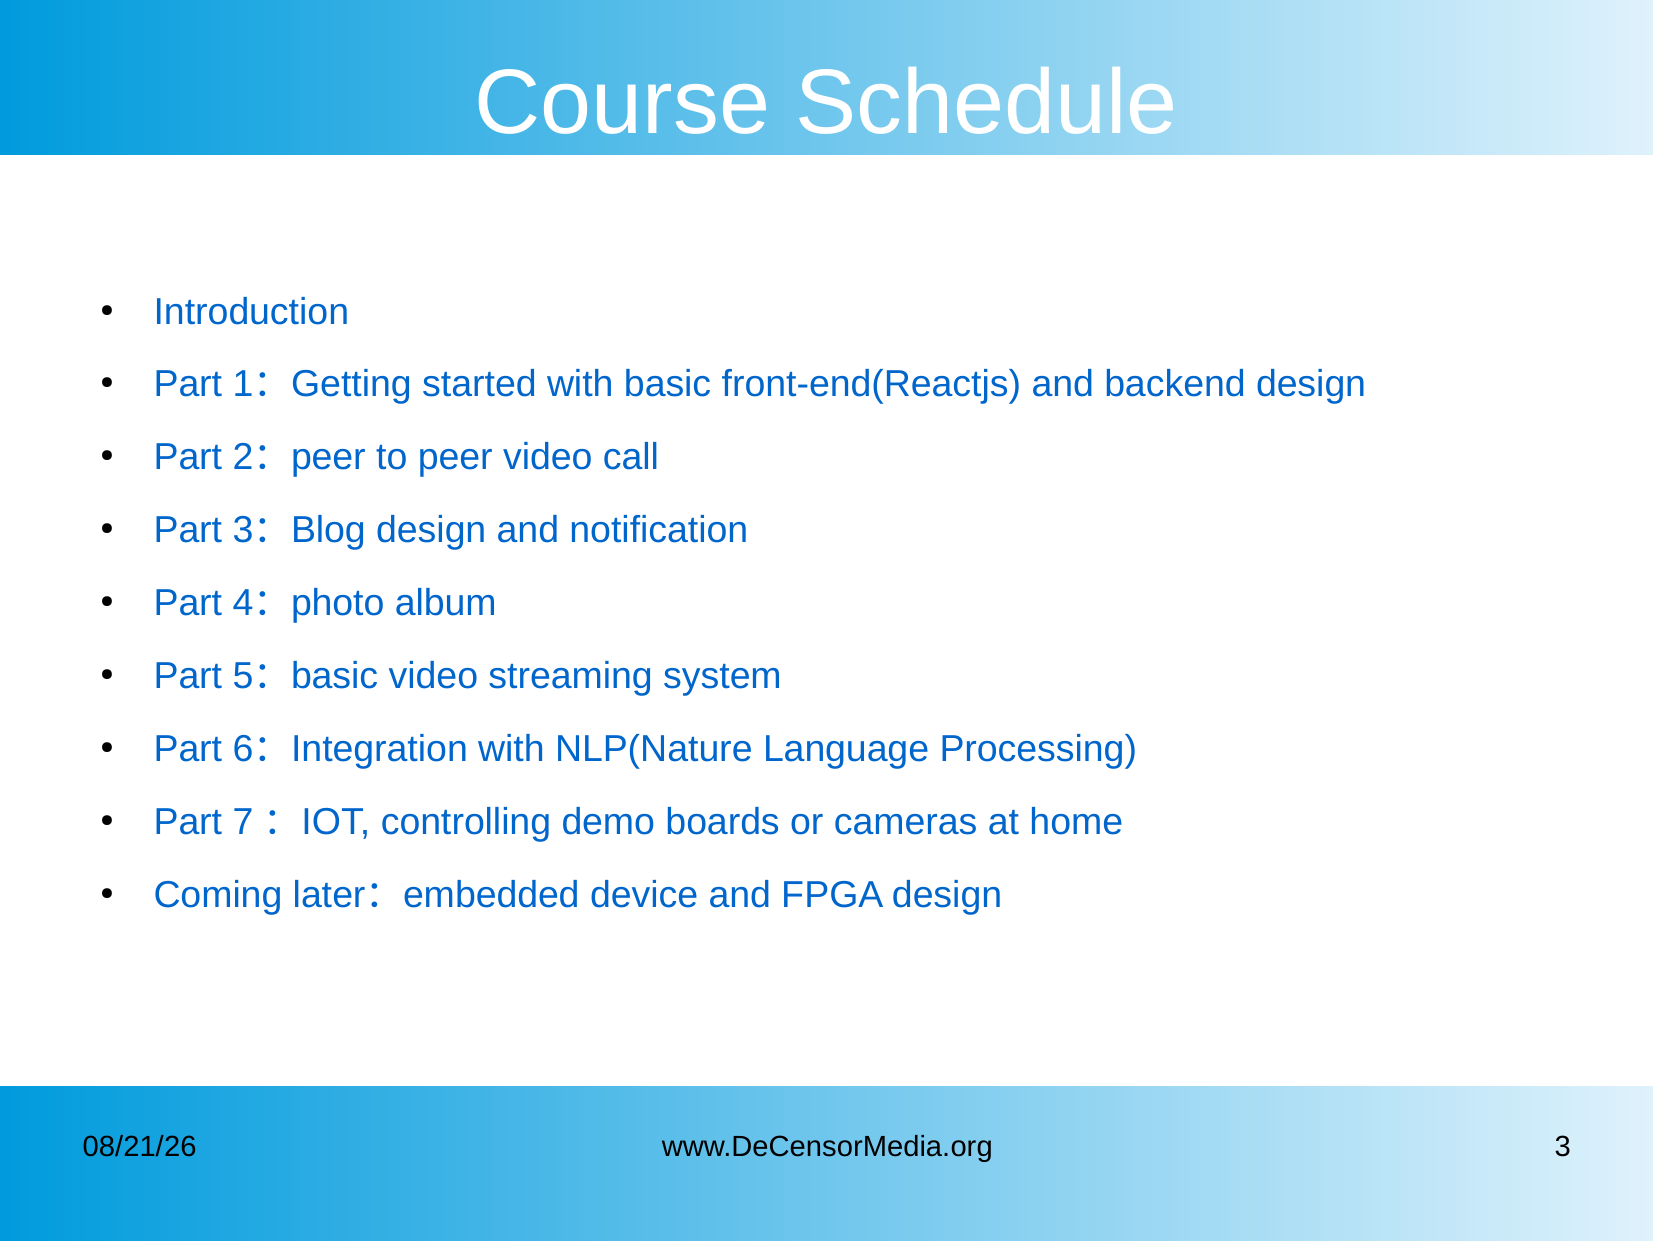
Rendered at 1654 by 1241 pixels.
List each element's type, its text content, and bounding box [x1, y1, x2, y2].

title Course Schedule [82, 48, 1571, 156]
list Introduction Part 1：Getting started with basic front-end(Reactjs) and backend design Part 2：peer to peer video call Part 3：Blog design and notification Part 4：photo album Part 5：basic video streaming system Part 6：Integration with NLP(Nature Language Processing) Part 7 ：IOT, controlling demo boards or cameras at home Coming later：embedded device and FPGA design [82, 290, 1571, 1010]
